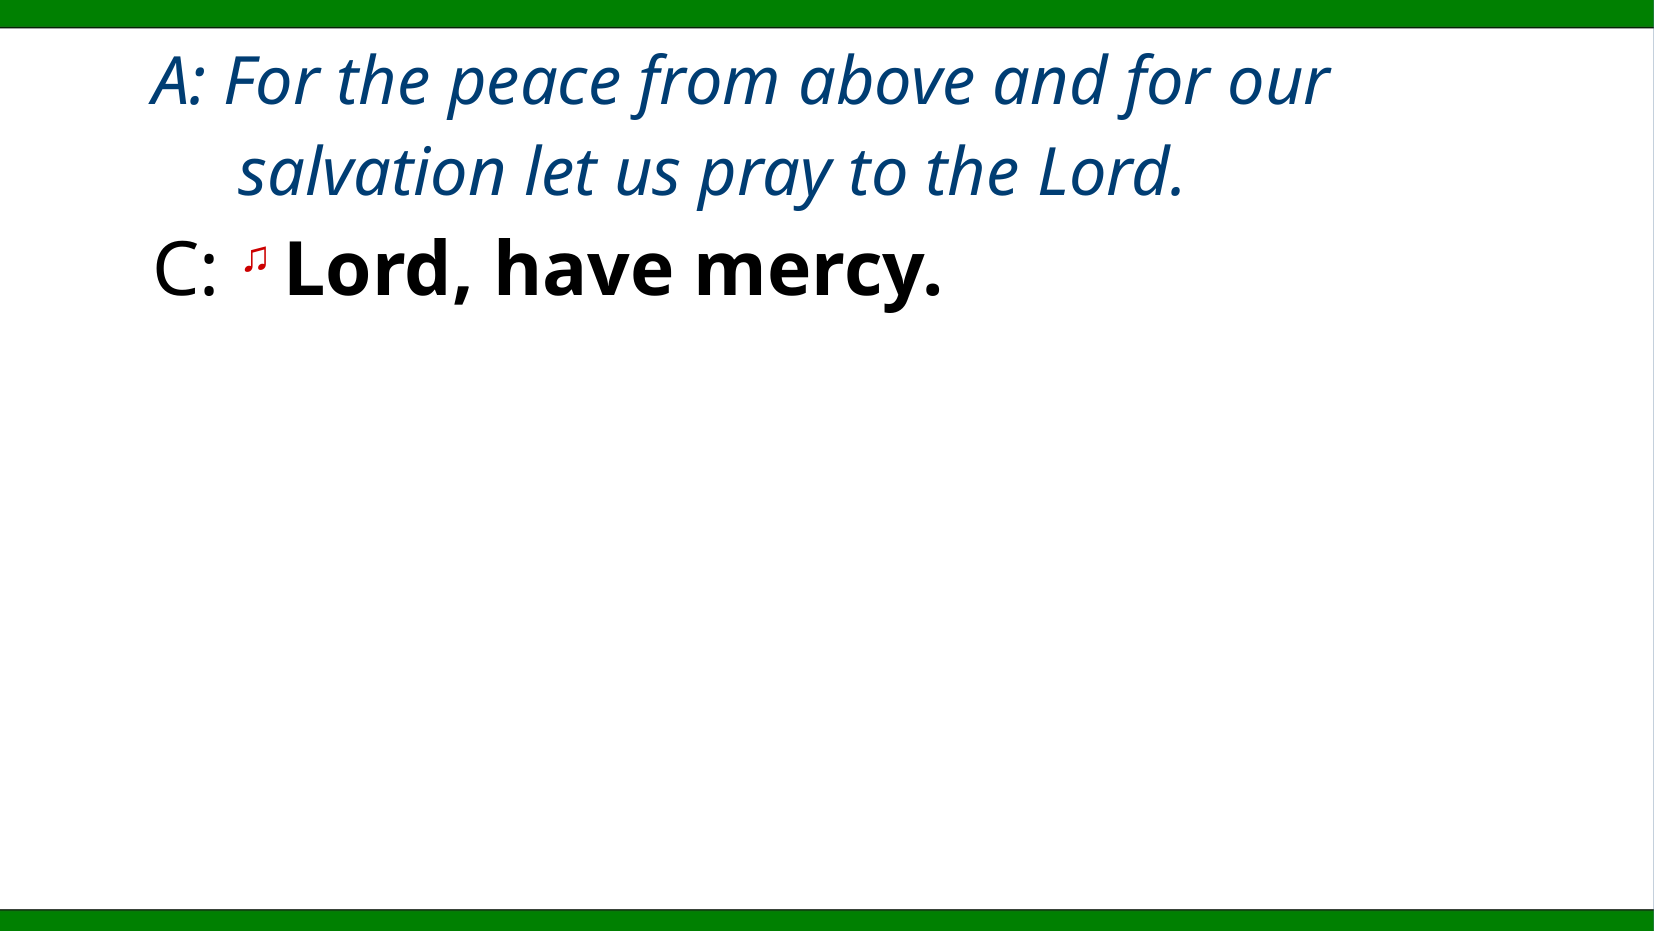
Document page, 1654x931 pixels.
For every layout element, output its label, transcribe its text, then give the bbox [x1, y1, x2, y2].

text_box A: For the peace from above and for our salvation let us pray to the Lord. C: ♫ Lord, have mercy. [137, 26, 1488, 327]
picture [0, 0, 1654, 931]
